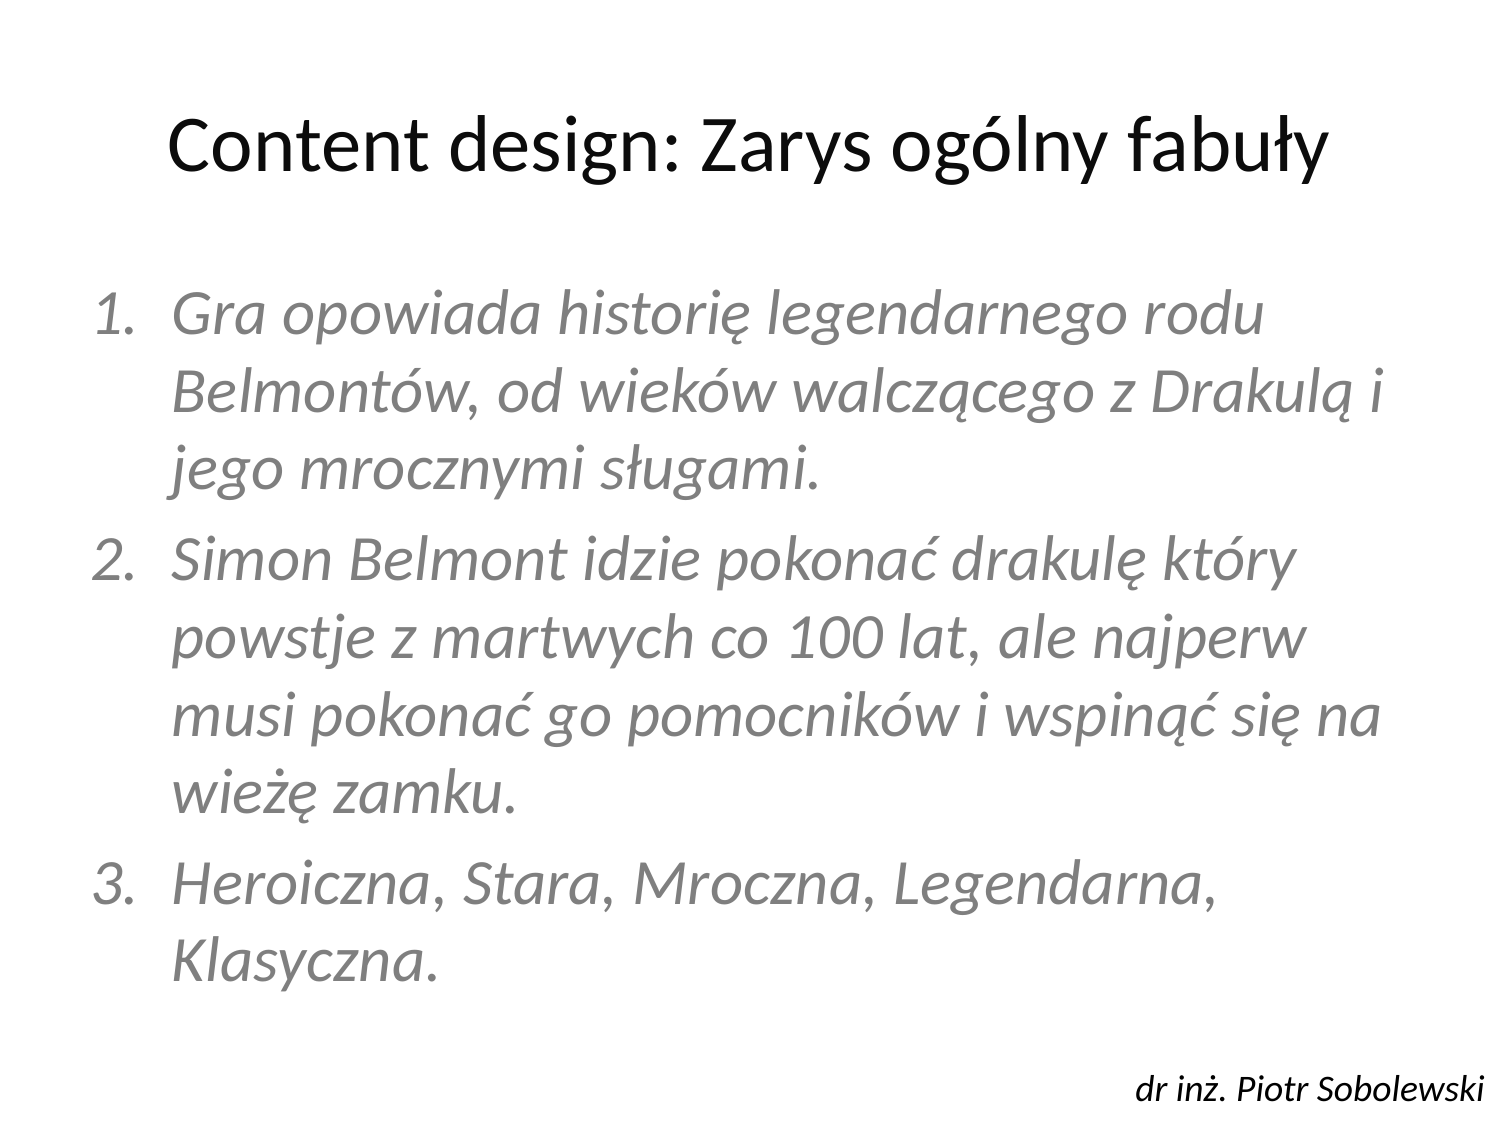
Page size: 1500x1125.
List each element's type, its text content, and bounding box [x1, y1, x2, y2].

text_box dr inż. Piotr Sobolewski [823, 1049, 1500, 1125]
title Content design: Zarys ogólny fabuły [75, 45, 1425, 233]
list Gra opowiada historię legendarnego rodu Belmontów, od wieków walczącego z Drakulą i jego mrocznymi sługami. Simon Belmont idzie pokonać drakulę który powstje z martwych co 100 lat, ale najperw musi pokonać go pomocników i wspinąć się na wieżę zamku. Heroiczna, Stara, Mroczna, Legendarna, Klasyczna. [75, 262, 1425, 1005]
